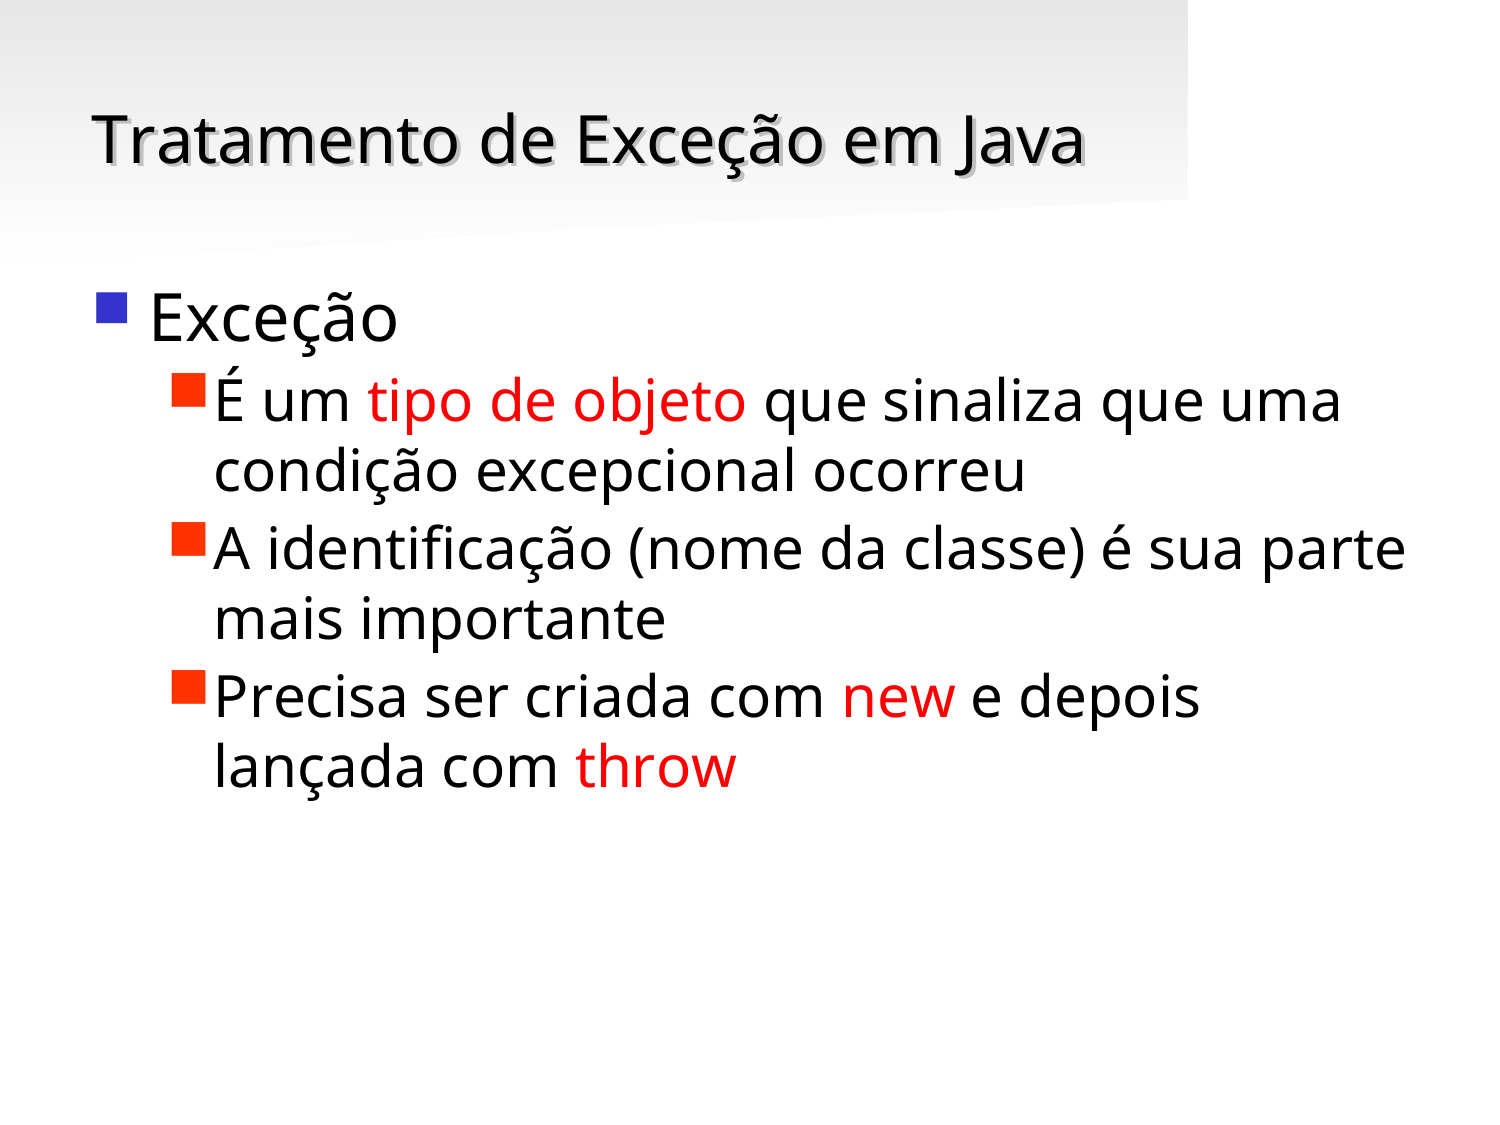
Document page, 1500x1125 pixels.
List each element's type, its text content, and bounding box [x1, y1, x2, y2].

title Tratamento de Exceção em Java [76, 42, 1427, 231]
list Exceção É um tipo de objeto que sinaliza que uma condição excepcional ocorreu A identificação (nome da classe) é sua parte mais importante Precisa ser criada com new e depois lançada com throw [76, 267, 1427, 807]
